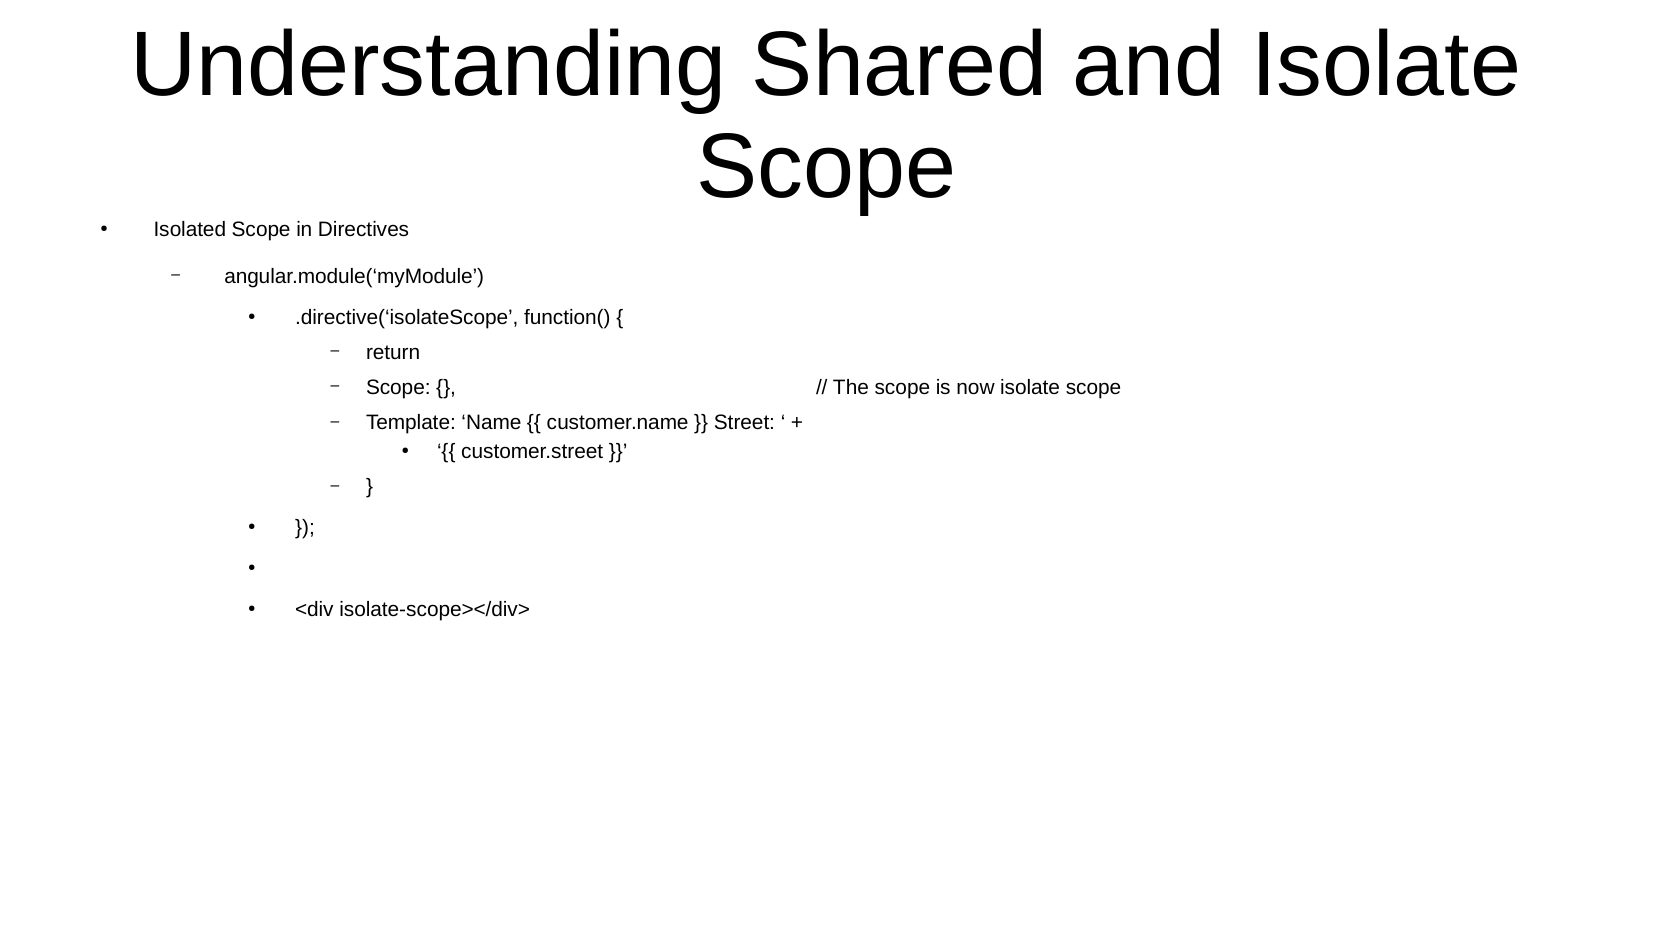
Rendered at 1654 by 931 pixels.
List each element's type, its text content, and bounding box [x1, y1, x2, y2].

title Understanding Shared and Isolate Scope [82, 12, 1571, 217]
list Isolated Scope in Directives angular.module(‘myModule’) .directive(‘isolateScope’, function() { return Scope: {}, // The scope is now isolate scope Template: ‘Name {{ customer.name }} Street: ‘ + ‘{{ customer.street }}’ } }); <div isolate-scope></div> [82, 217, 1576, 916]
